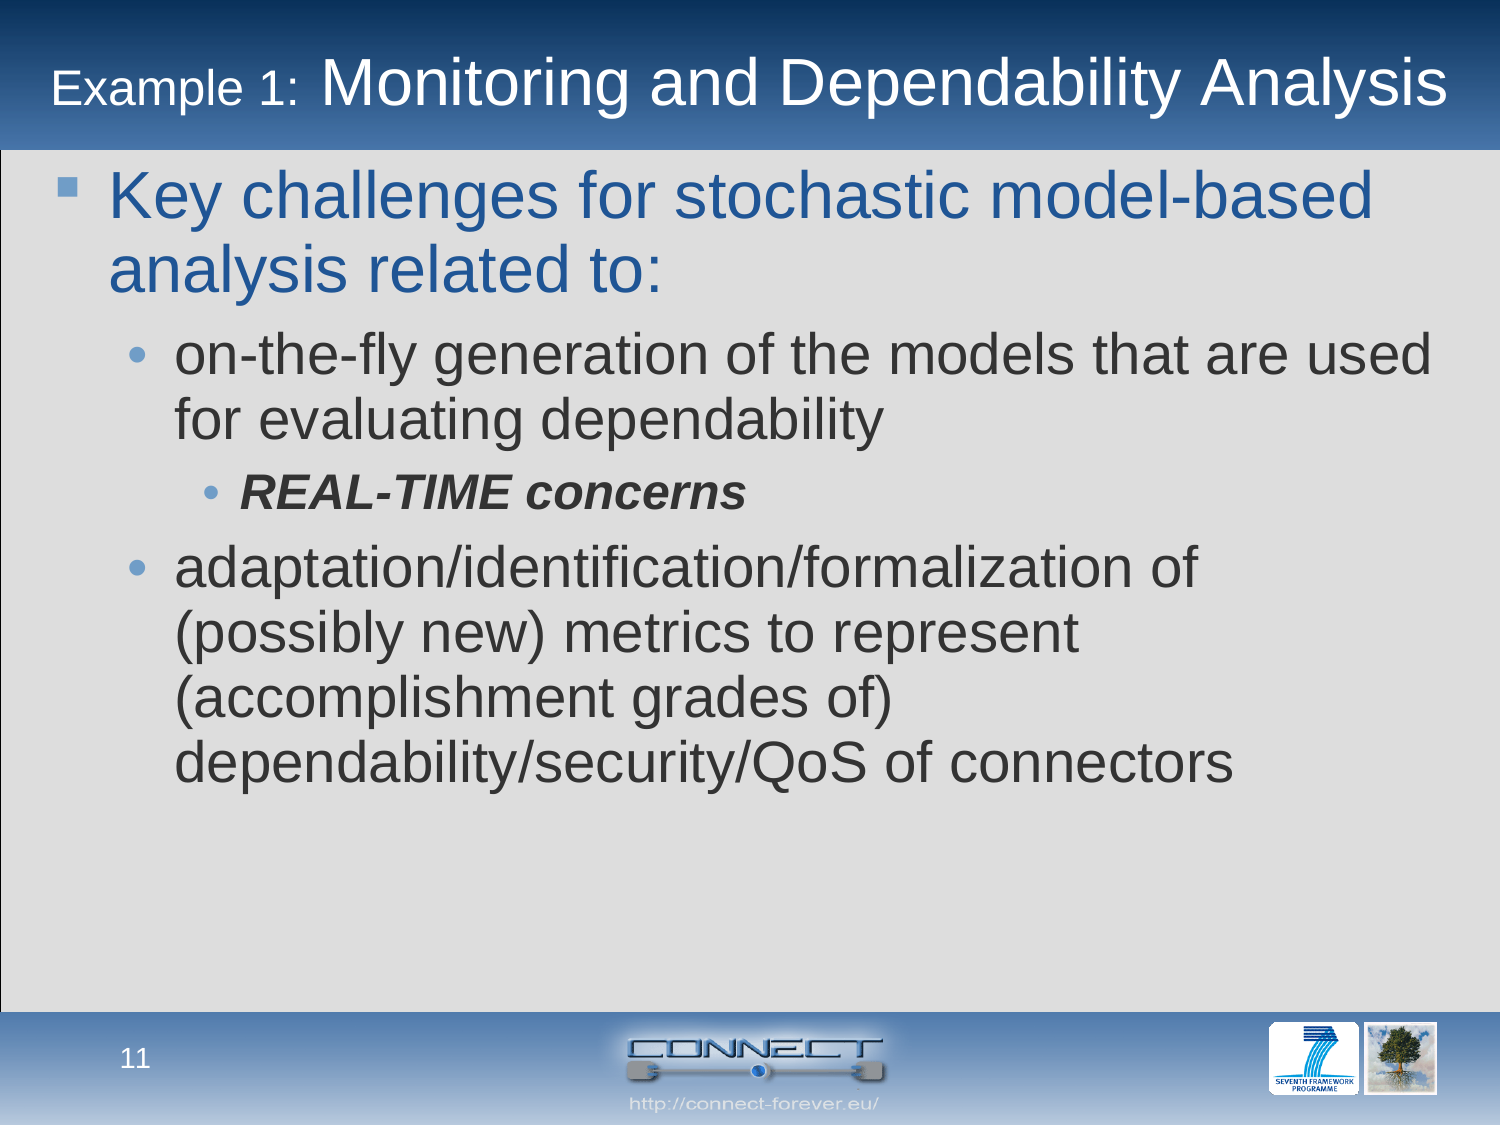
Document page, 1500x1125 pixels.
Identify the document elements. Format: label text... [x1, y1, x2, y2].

title Example 1: Monitoring and Dependability Analysis [0, 1, 1500, 158]
list Key challenges for stochastic model-based analysis related to: on-the-fly generation of the models that are used for evaluating dependability REAL-TIME concerns adaptation/identification/formalization of (possibly new) metrics to represent (accomplishment grades of) dependability/security/QoS of connectors [37, 149, 1463, 893]
picture [0, 1012, 1500, 1125]
